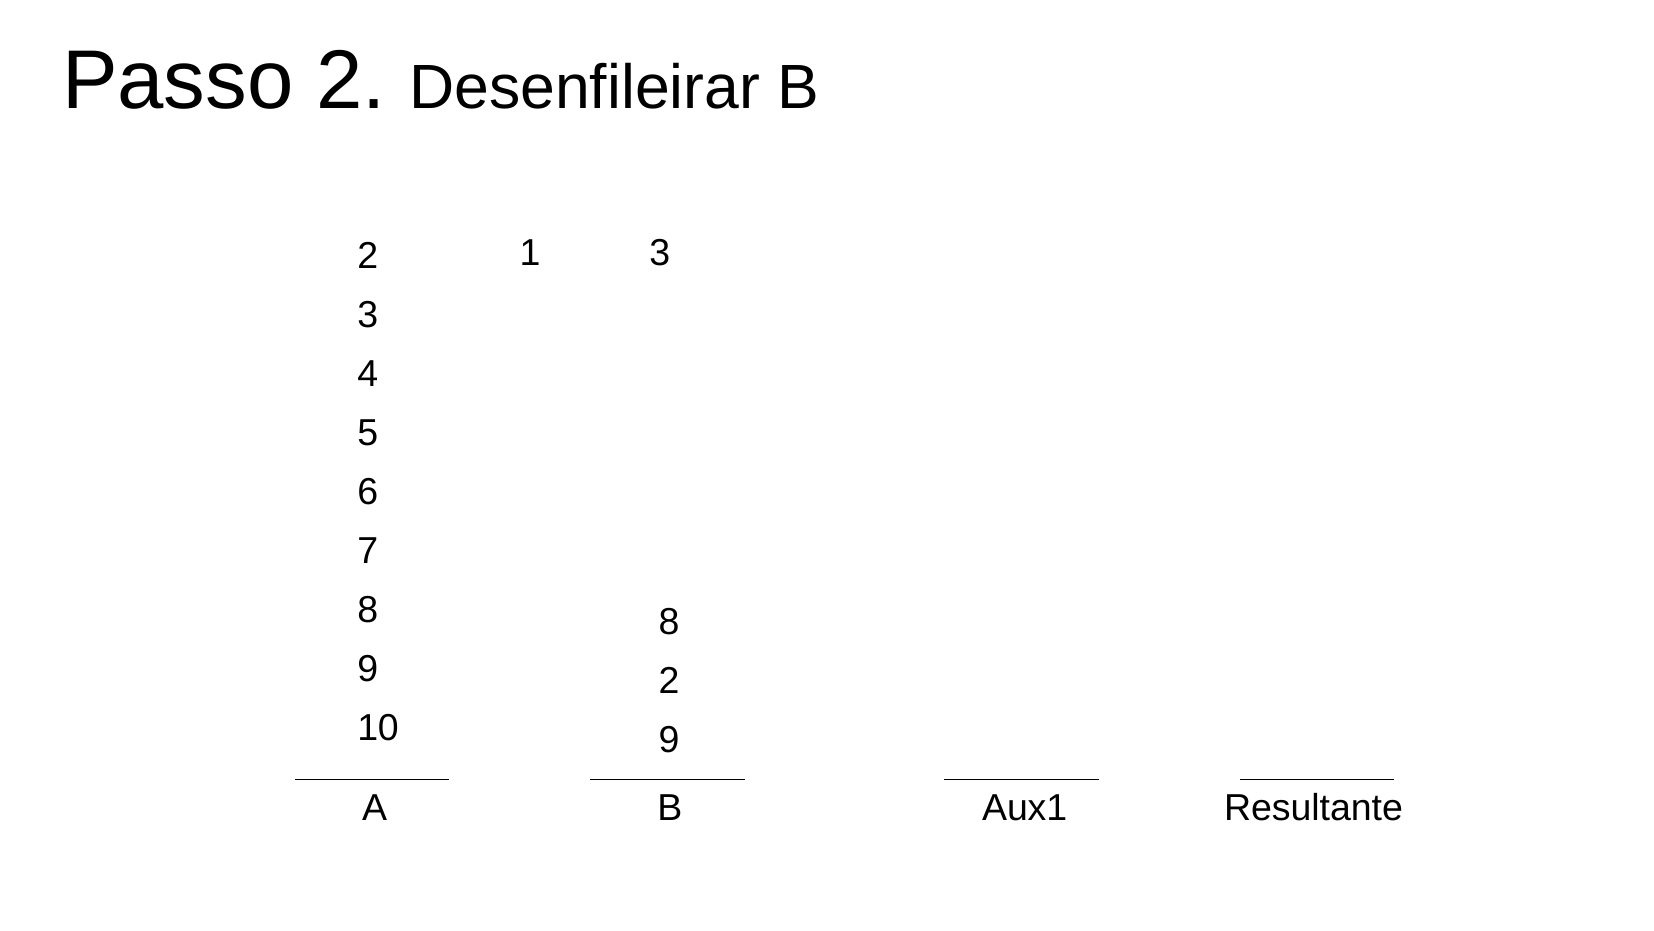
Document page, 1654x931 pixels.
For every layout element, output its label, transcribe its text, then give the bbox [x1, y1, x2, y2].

text_box 9 [643, 710, 695, 768]
text_box Passo 2. Desenfileirar B [47, 25, 1205, 142]
text_box 2 [342, 226, 393, 284]
text_box 3 [342, 285, 393, 343]
text_box Aux1 [967, 780, 1083, 837]
text_box 10 [342, 699, 426, 756]
text_box 7 [342, 521, 393, 579]
text_box 2 [643, 651, 695, 709]
text_box 3 [634, 224, 686, 282]
text_box A [347, 779, 508, 837]
text_box 8 [643, 592, 695, 650]
text_box 5 [342, 403, 393, 461]
text_box Resultante [1209, 779, 1418, 837]
text_box 9 [342, 640, 393, 697]
text_box B [642, 780, 698, 837]
text_box 4 [342, 344, 393, 402]
text_box 8 [342, 580, 393, 638]
text_box 6 [342, 462, 393, 520]
text_box 1 [504, 224, 556, 282]
